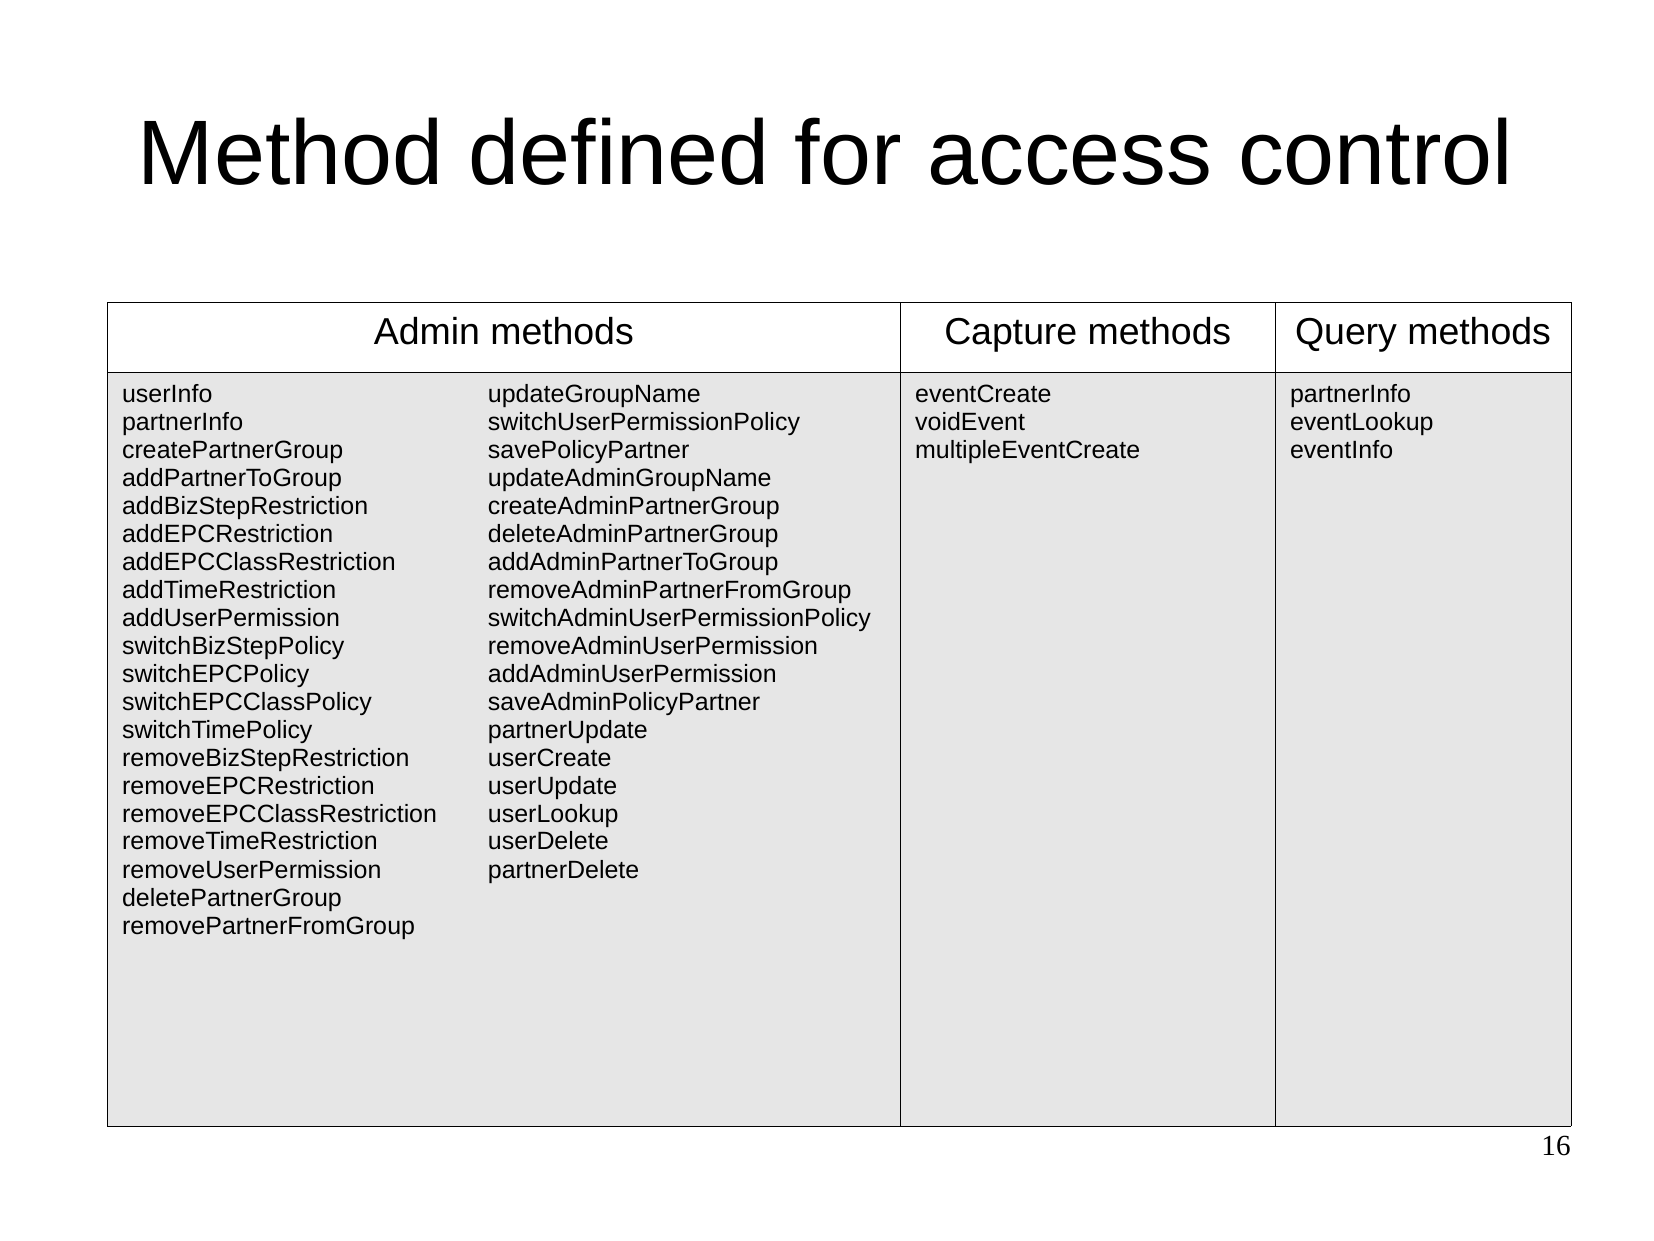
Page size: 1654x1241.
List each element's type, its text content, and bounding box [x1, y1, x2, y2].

table_header Admin methods [108, 303, 900, 372]
table_cell partnerInfo eventLookup eventInfo [1276, 373, 1571, 1126]
table_cell userInfo partnerInfo createPartnerGroup addPartnerToGroup addBizStepRestriction addEPCRestriction addEPCClassRestriction addTimeRestriction addUserPermission switchBizStepPolicy switchEPCPolicy switchEPCClassPolicy switchTimePolicy removeBizStepRestriction removeEPCRestriction removeEPCClassRestriction removeTimeRestriction removeUserPermission deletePartnerGroup removePartnerFromGroup [108, 373, 473, 1126]
title Method defined for access control [82, 49, 1571, 257]
table_header Query methods [1276, 303, 1571, 372]
table_header Capture methods [901, 303, 1275, 372]
table_cell updateGroupName switchUserPermissionPolicy savePolicyPartner updateAdminGroupName createAdminPartnerGroup deleteAdminPartnerGroup addAdminPartnerToGroup removeAdminPartnerFromGroup switchAdminUserPermissionPolicy removeAdminUserPermission addAdminUserPermission saveAdminPolicyPartner partnerUpdate userCreate userUpdate userLookup userDelete partnerDelete [473, 373, 900, 1126]
table_cell eventCreate voidEvent multipleEventCreate [901, 373, 1275, 1126]
